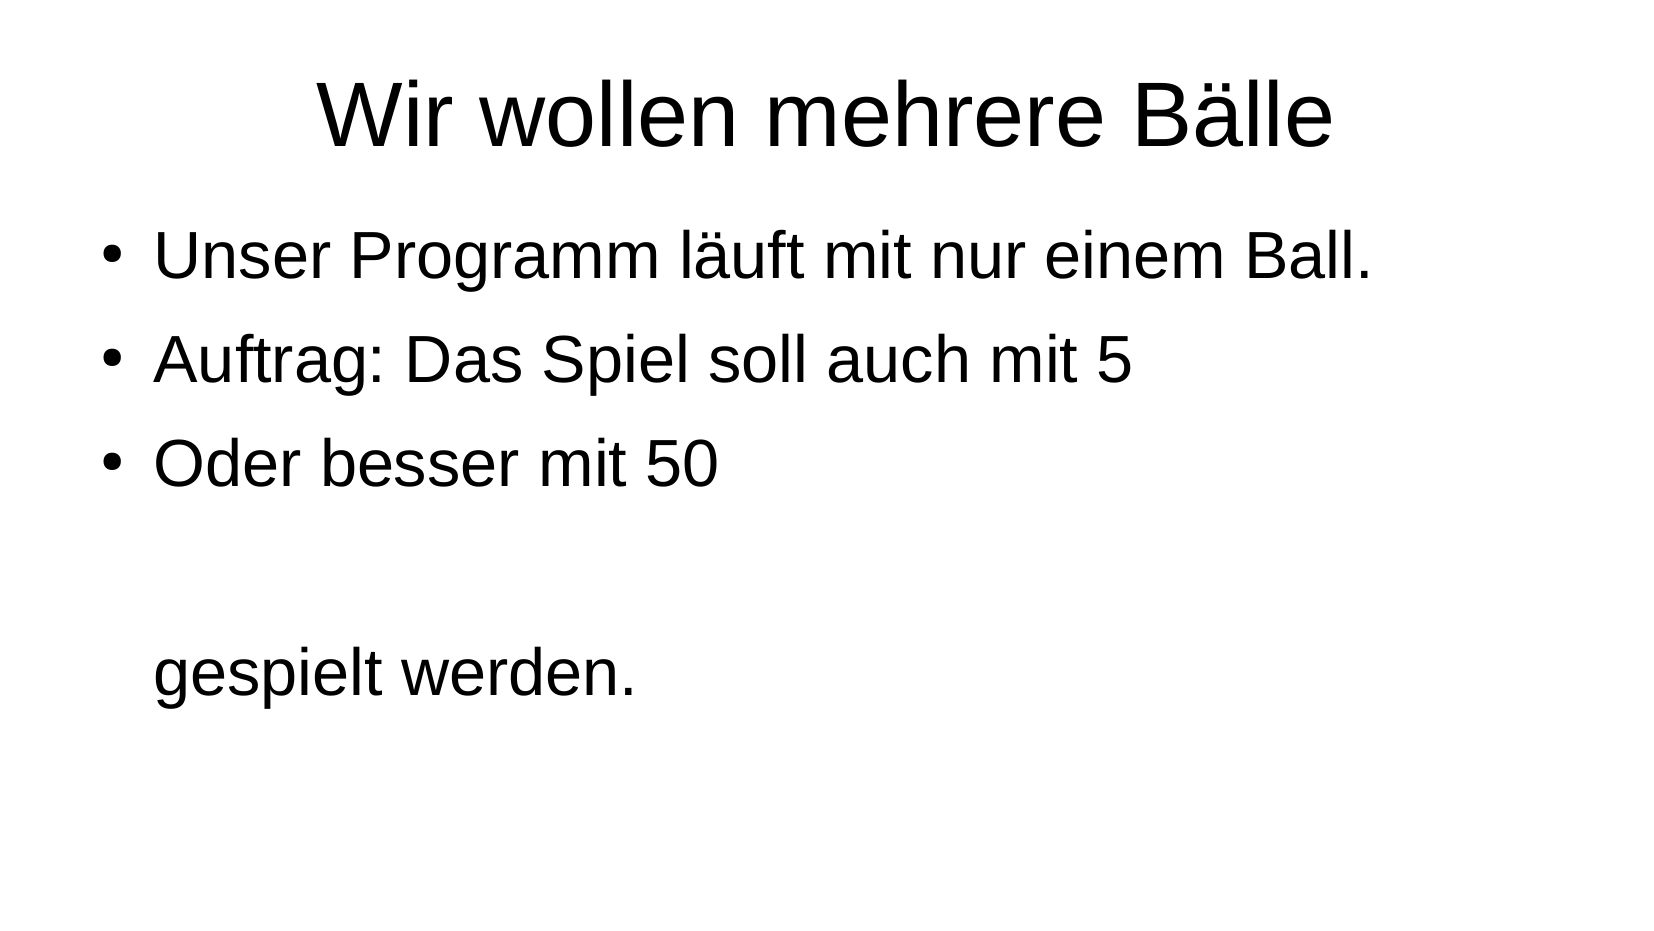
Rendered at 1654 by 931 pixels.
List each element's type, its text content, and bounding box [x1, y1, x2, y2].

title Wir wollen mehrere Bälle [82, 37, 1571, 193]
list Unser Programm läuft mit nur einem Ball. Auftrag: Das Spiel soll auch mit 5 Oder besser mit 50 gespielt werden. [82, 217, 1571, 758]
